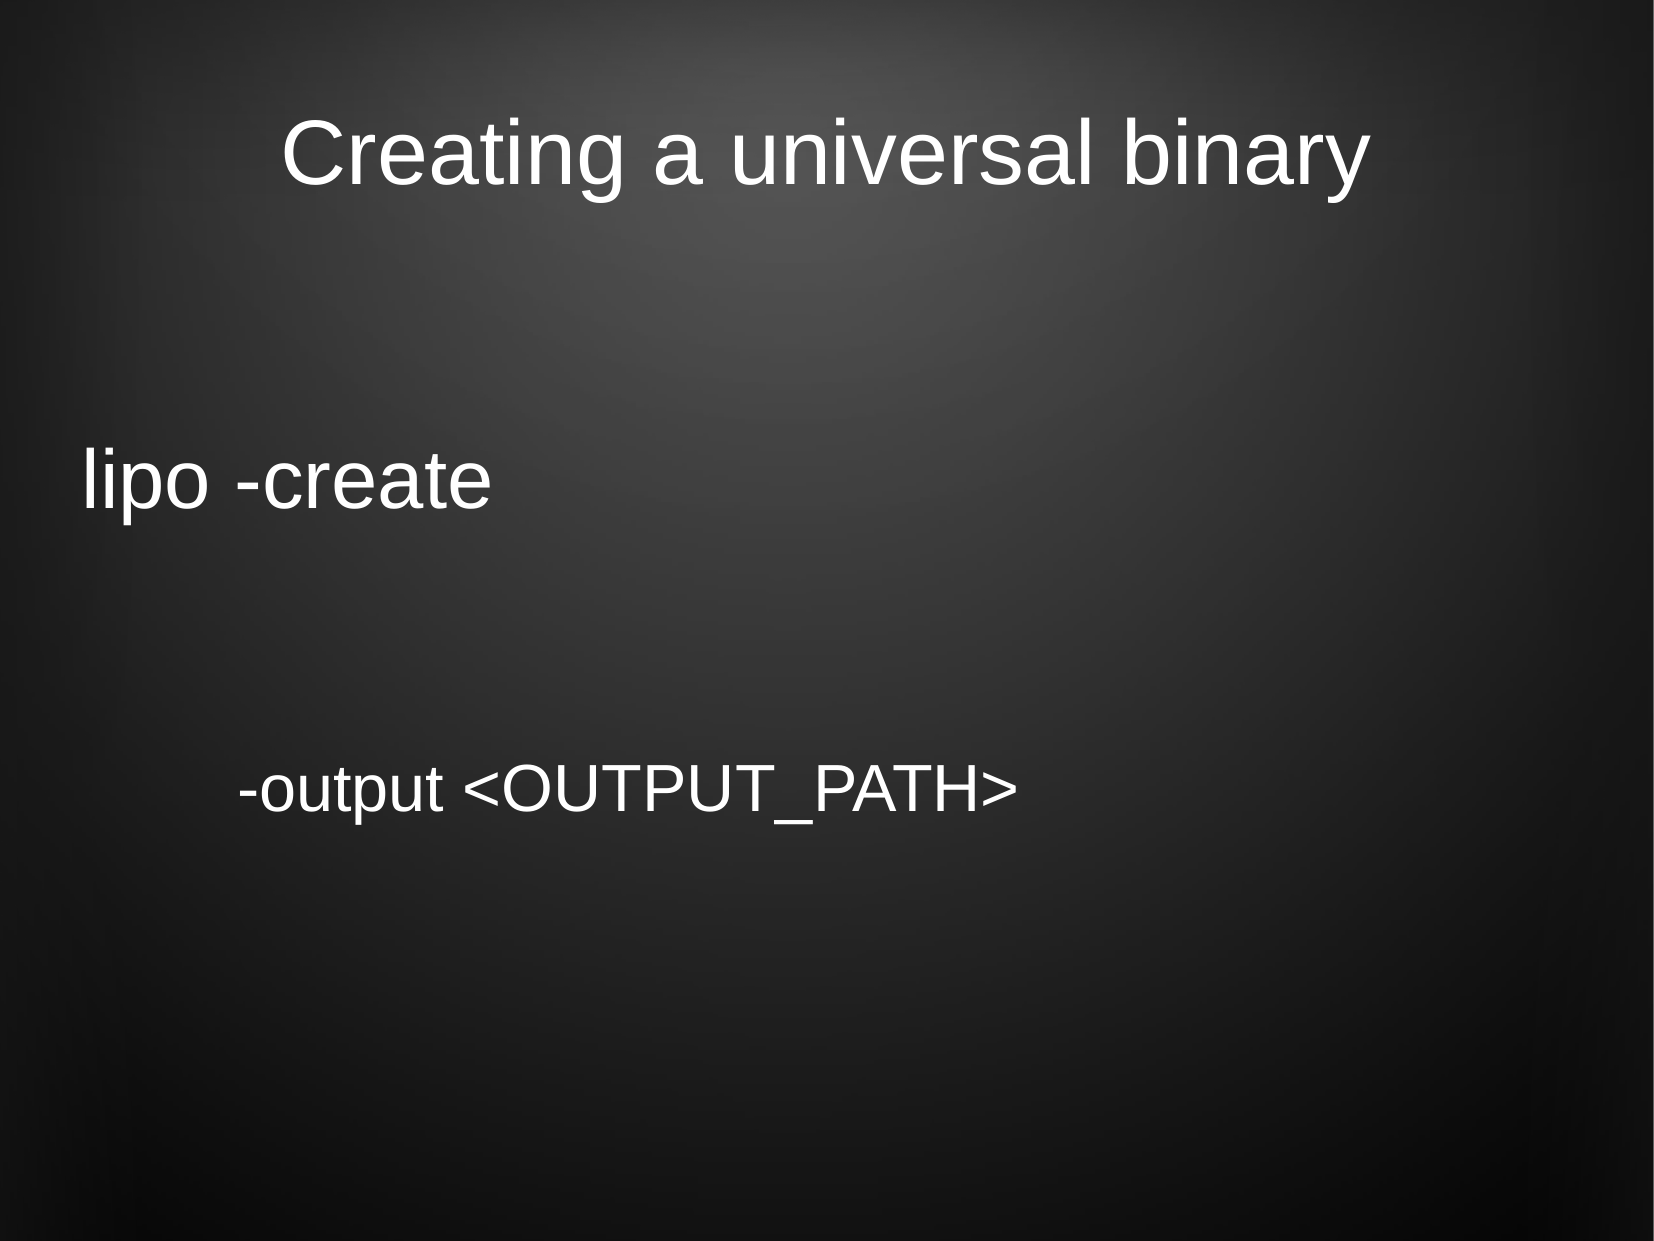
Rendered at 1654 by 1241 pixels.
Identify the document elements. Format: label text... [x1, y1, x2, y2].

picture [0, 0, 1654, 1241]
title Creating a universal binary [82, 49, 1571, 257]
text_box lipo -create -output <OUTPUT_PATH> [37, 426, 1576, 833]
